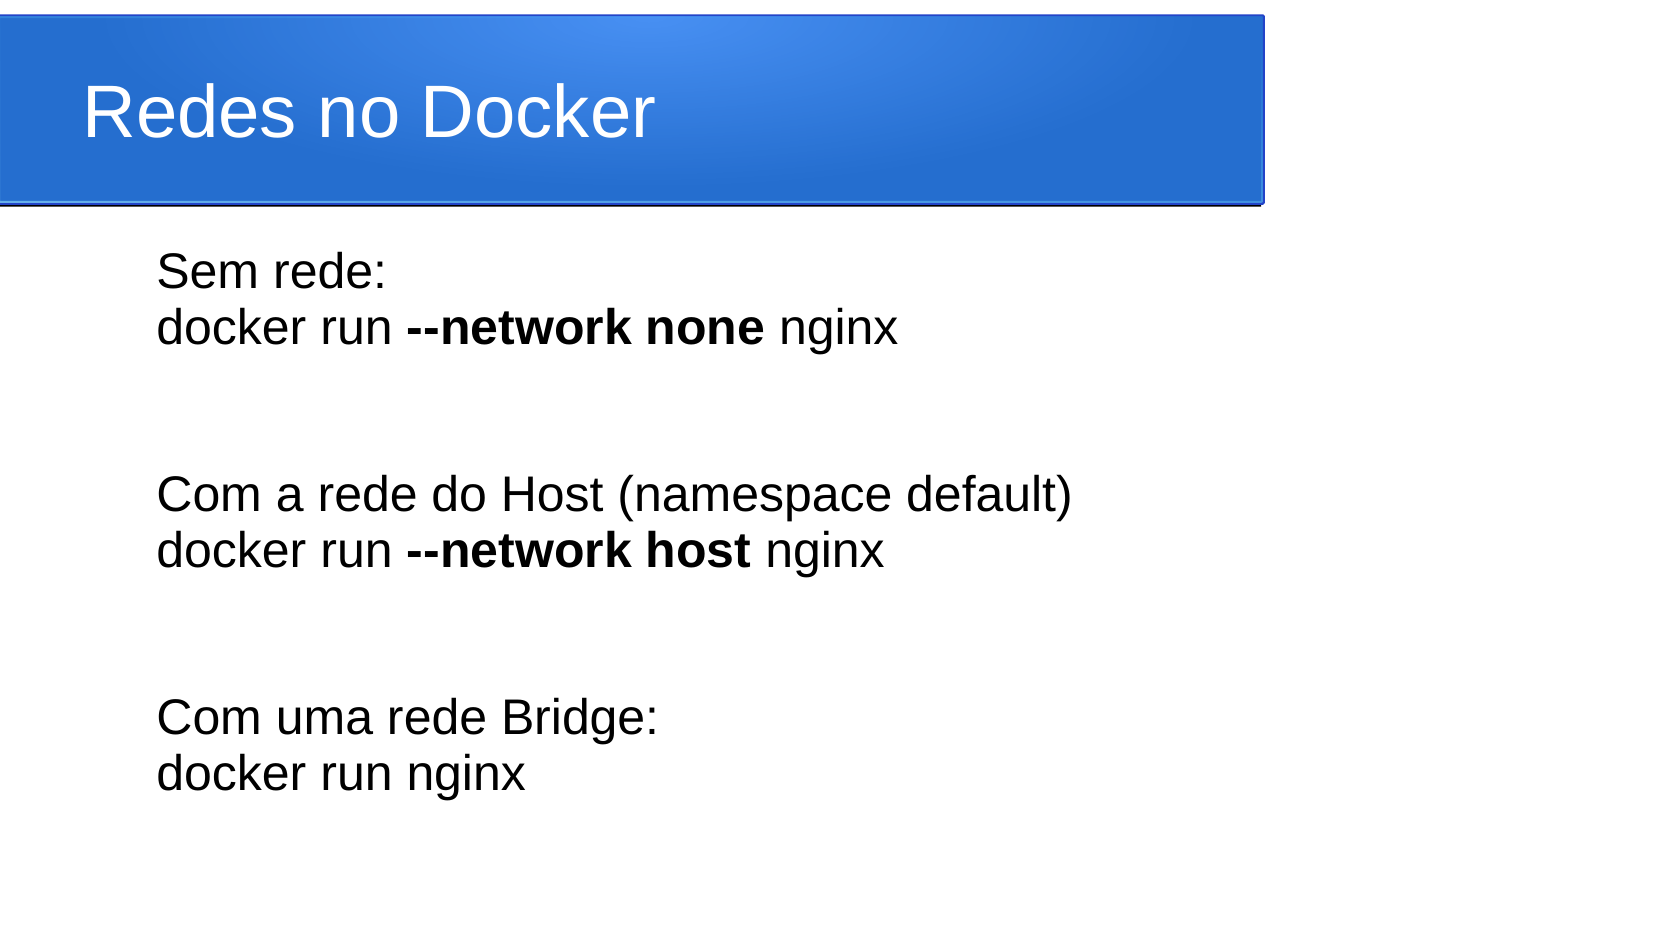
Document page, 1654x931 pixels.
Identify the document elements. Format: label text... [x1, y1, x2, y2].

text_box Sem rede: docker run --network none nginx Com a rede do Host (namespace default) docker run --network host nginx Com uma rede Bridge: docker run nginx [141, 236, 1229, 865]
title Redes no Docker [82, 35, 1235, 189]
